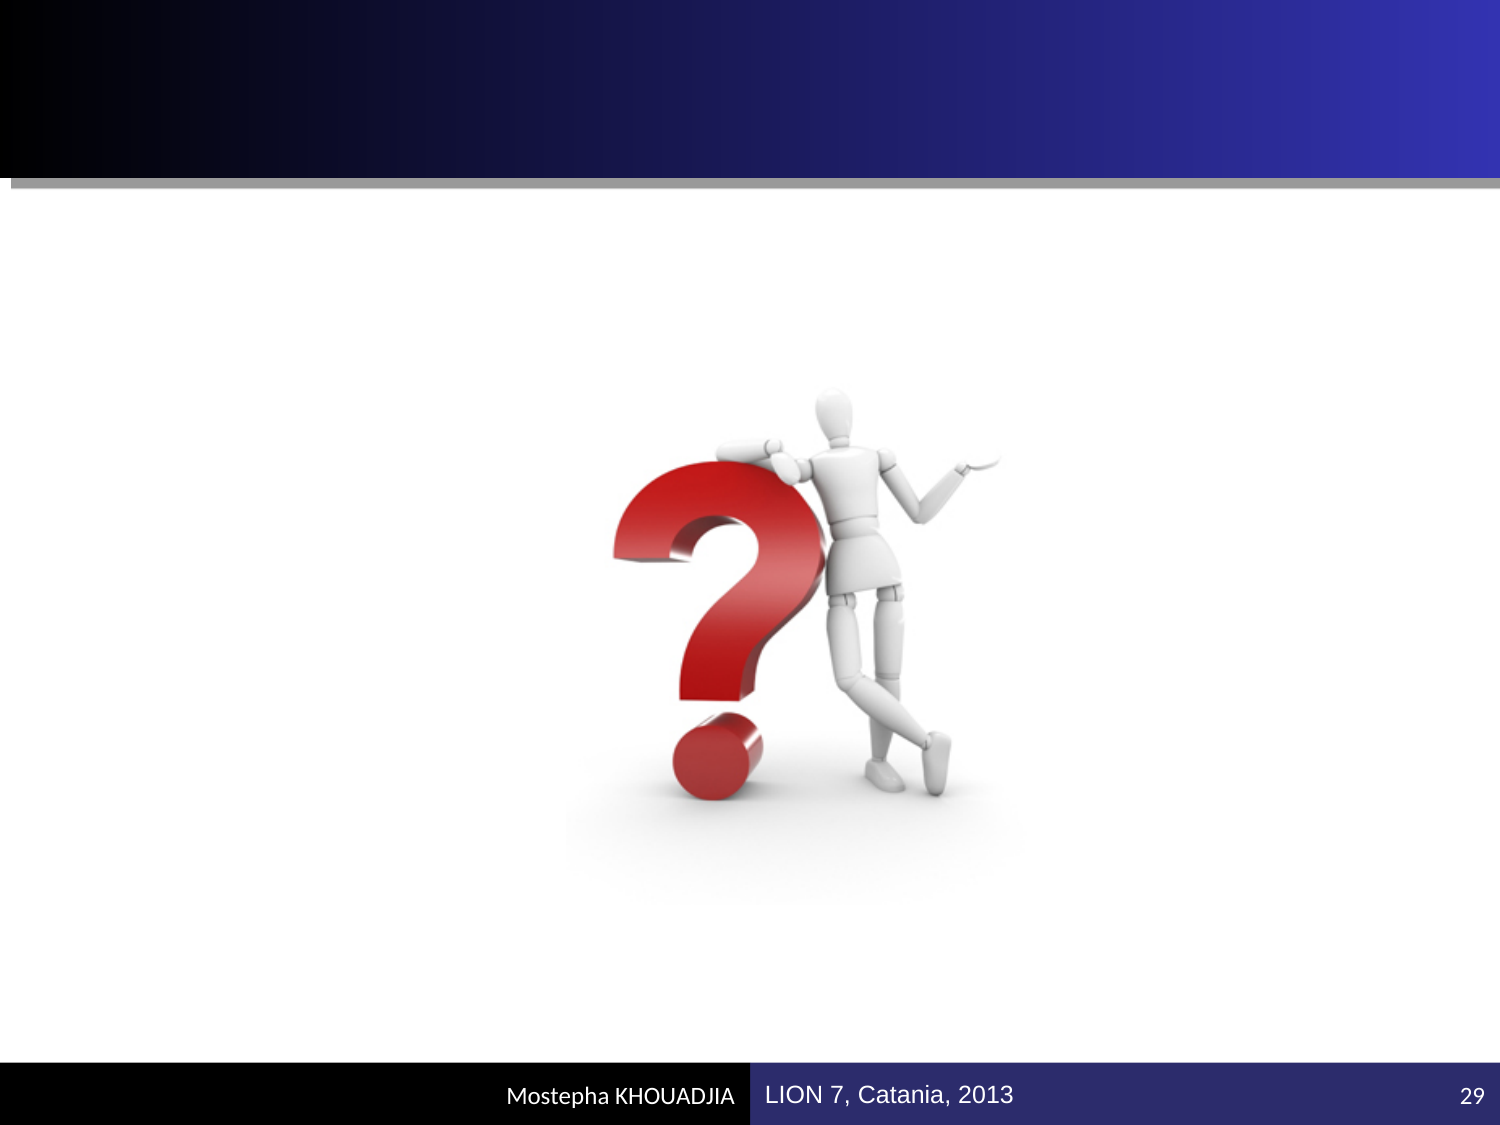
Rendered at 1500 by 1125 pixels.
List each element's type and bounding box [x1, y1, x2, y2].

picture [566, 283, 1052, 905]
